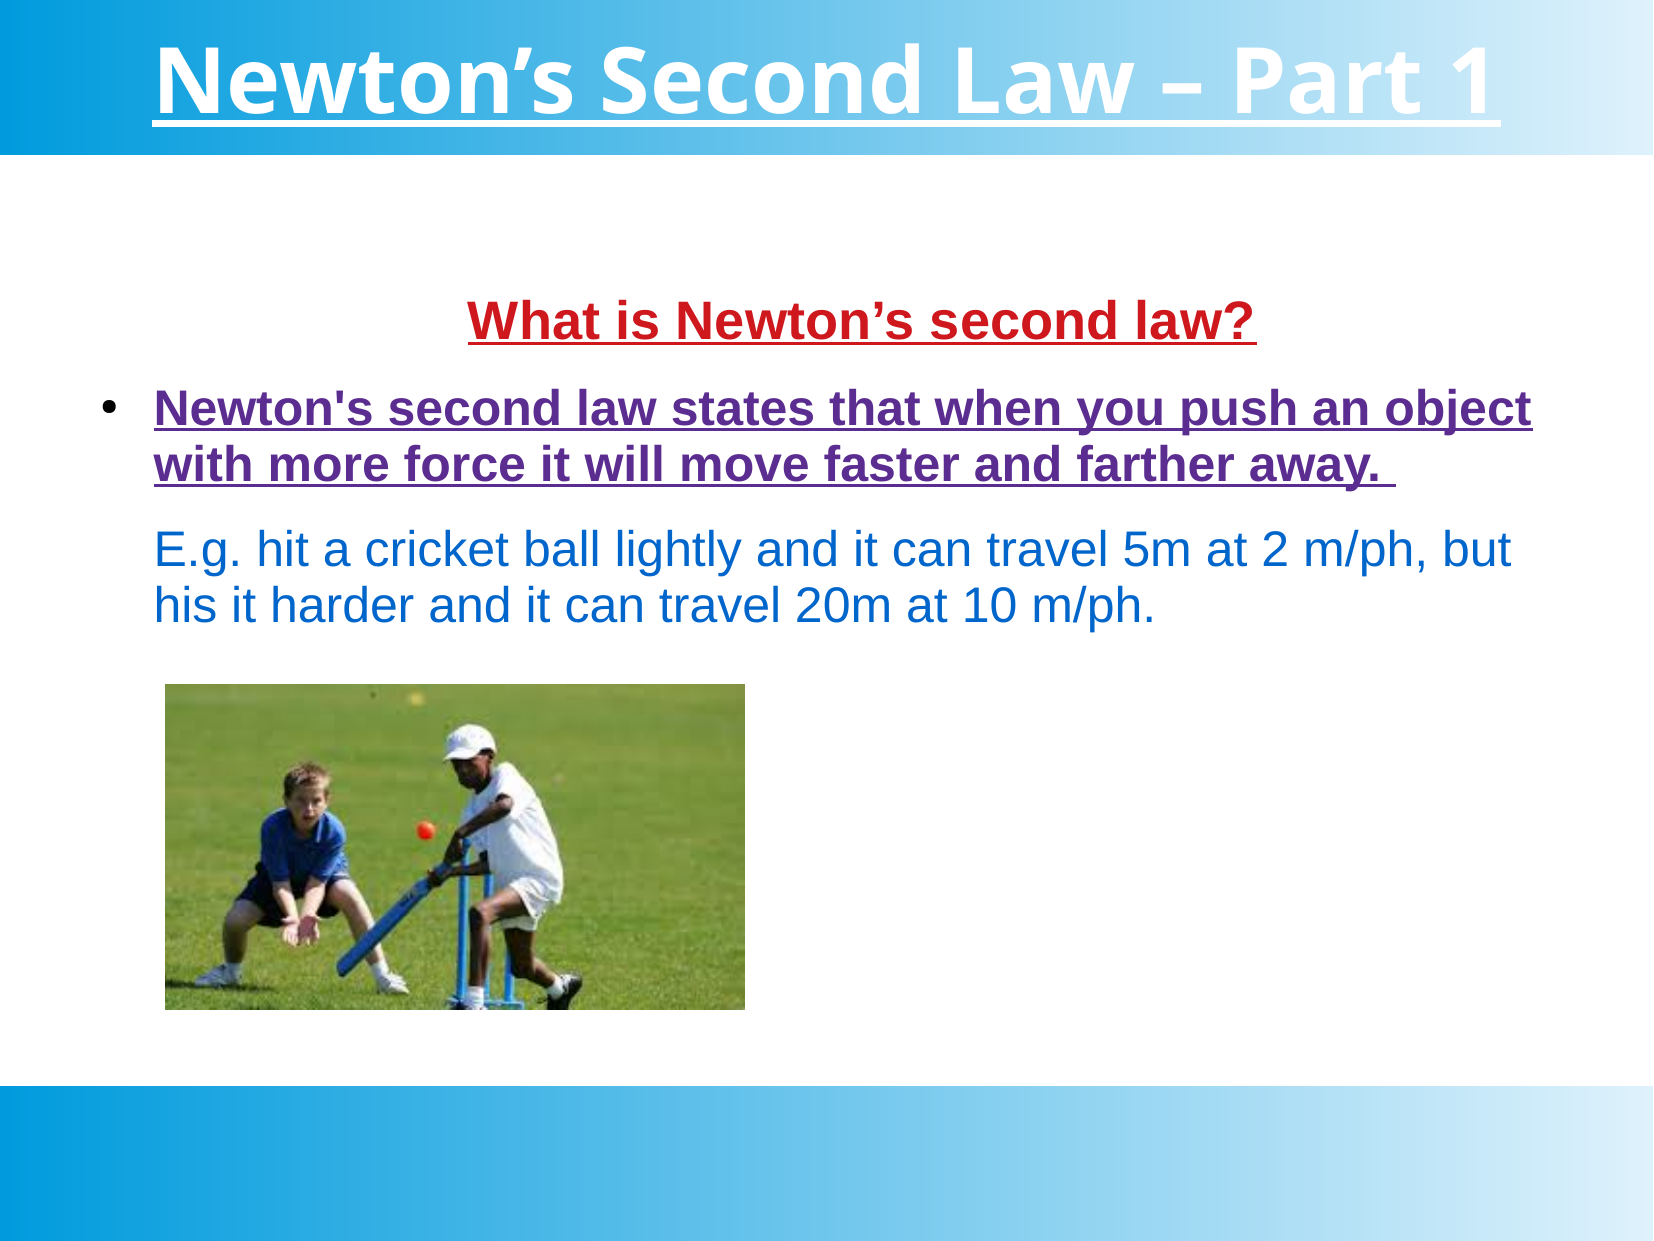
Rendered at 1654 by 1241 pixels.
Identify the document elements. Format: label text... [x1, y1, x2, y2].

title Newton’s Second Law – Part 1 [82, 25, 1571, 130]
picture [165, 684, 745, 1010]
list What is Newton’s second law? Newton's second law states that when you push an object with more force it will move faster and farther away. E.g. hit a cricket ball lightly and it can travel 5m at 2 m/ph, but his it harder and it can travel 20m at 10 m/ph. [82, 290, 1571, 1010]
